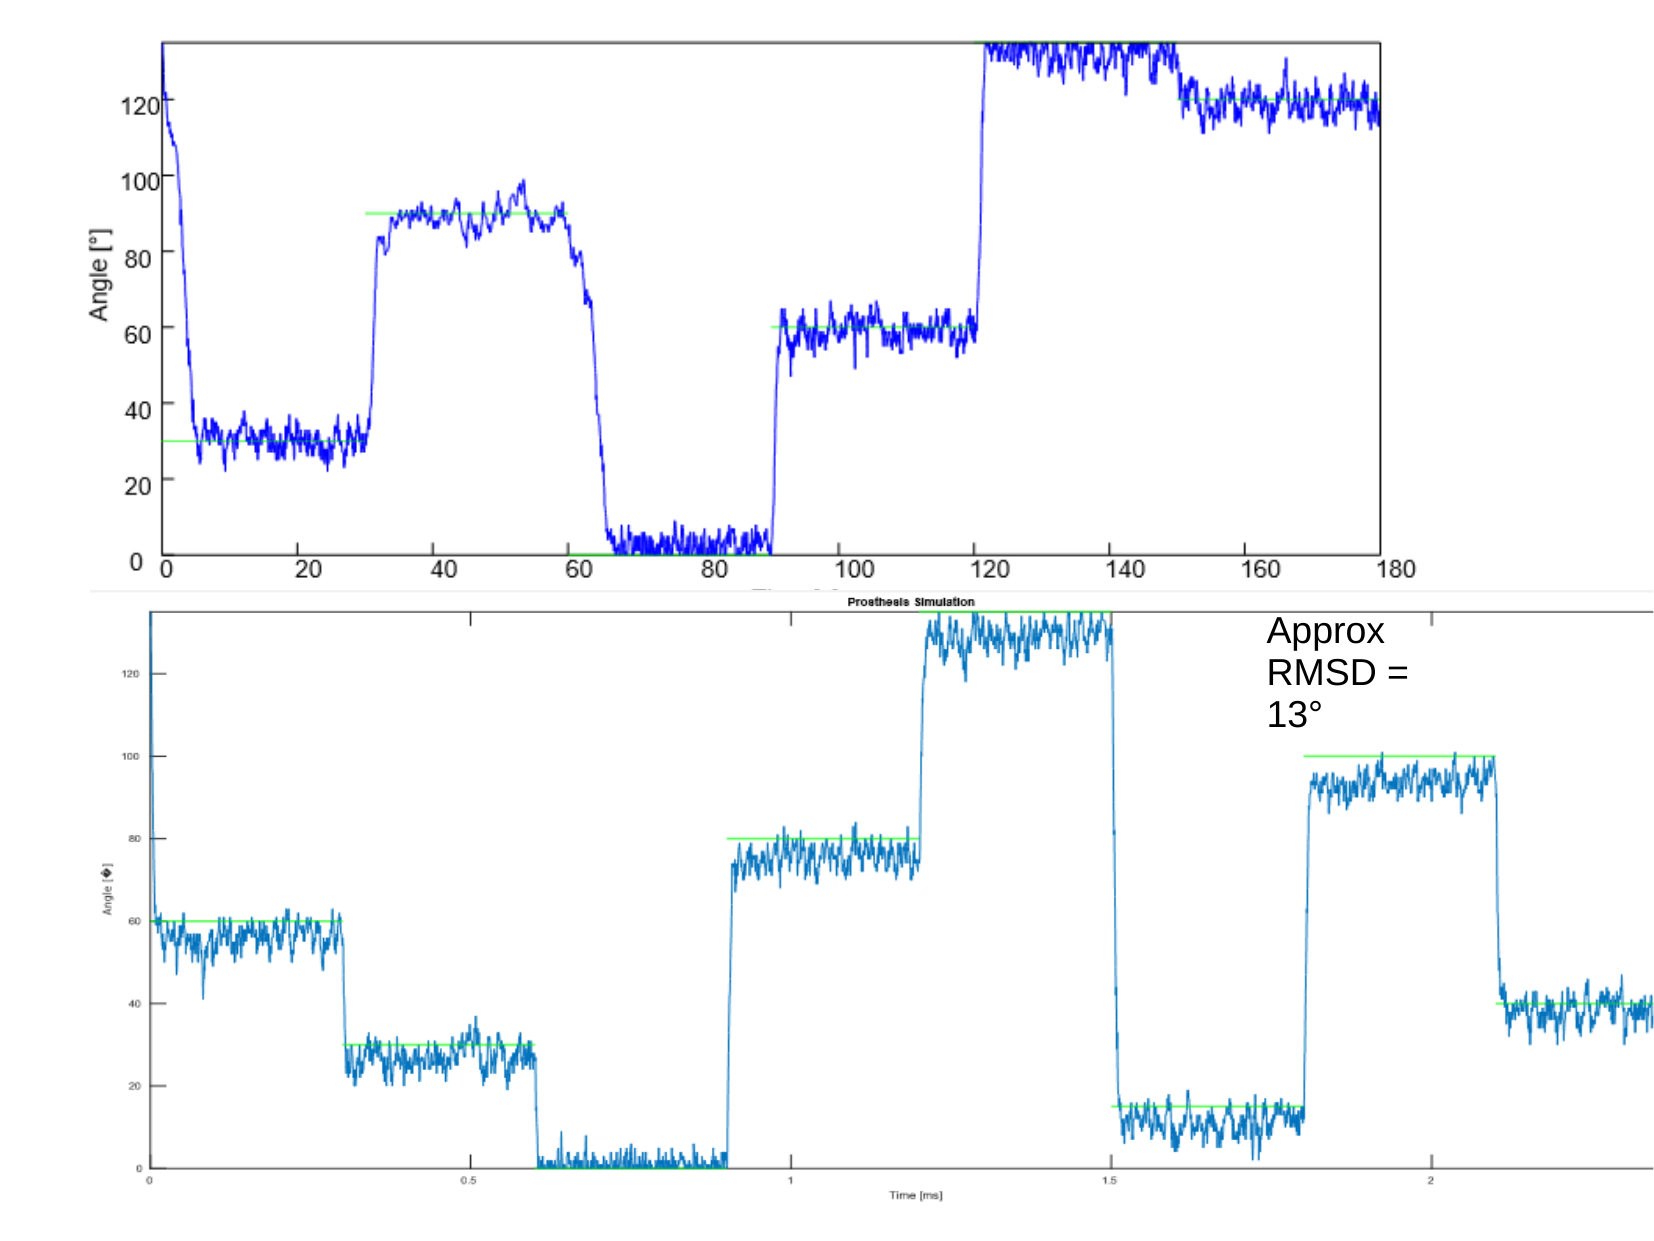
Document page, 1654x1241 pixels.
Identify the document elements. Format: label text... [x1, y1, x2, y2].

text_box Approx RMSD = 13° [1251, 602, 1430, 744]
picture [70, 0, 1654, 1229]
